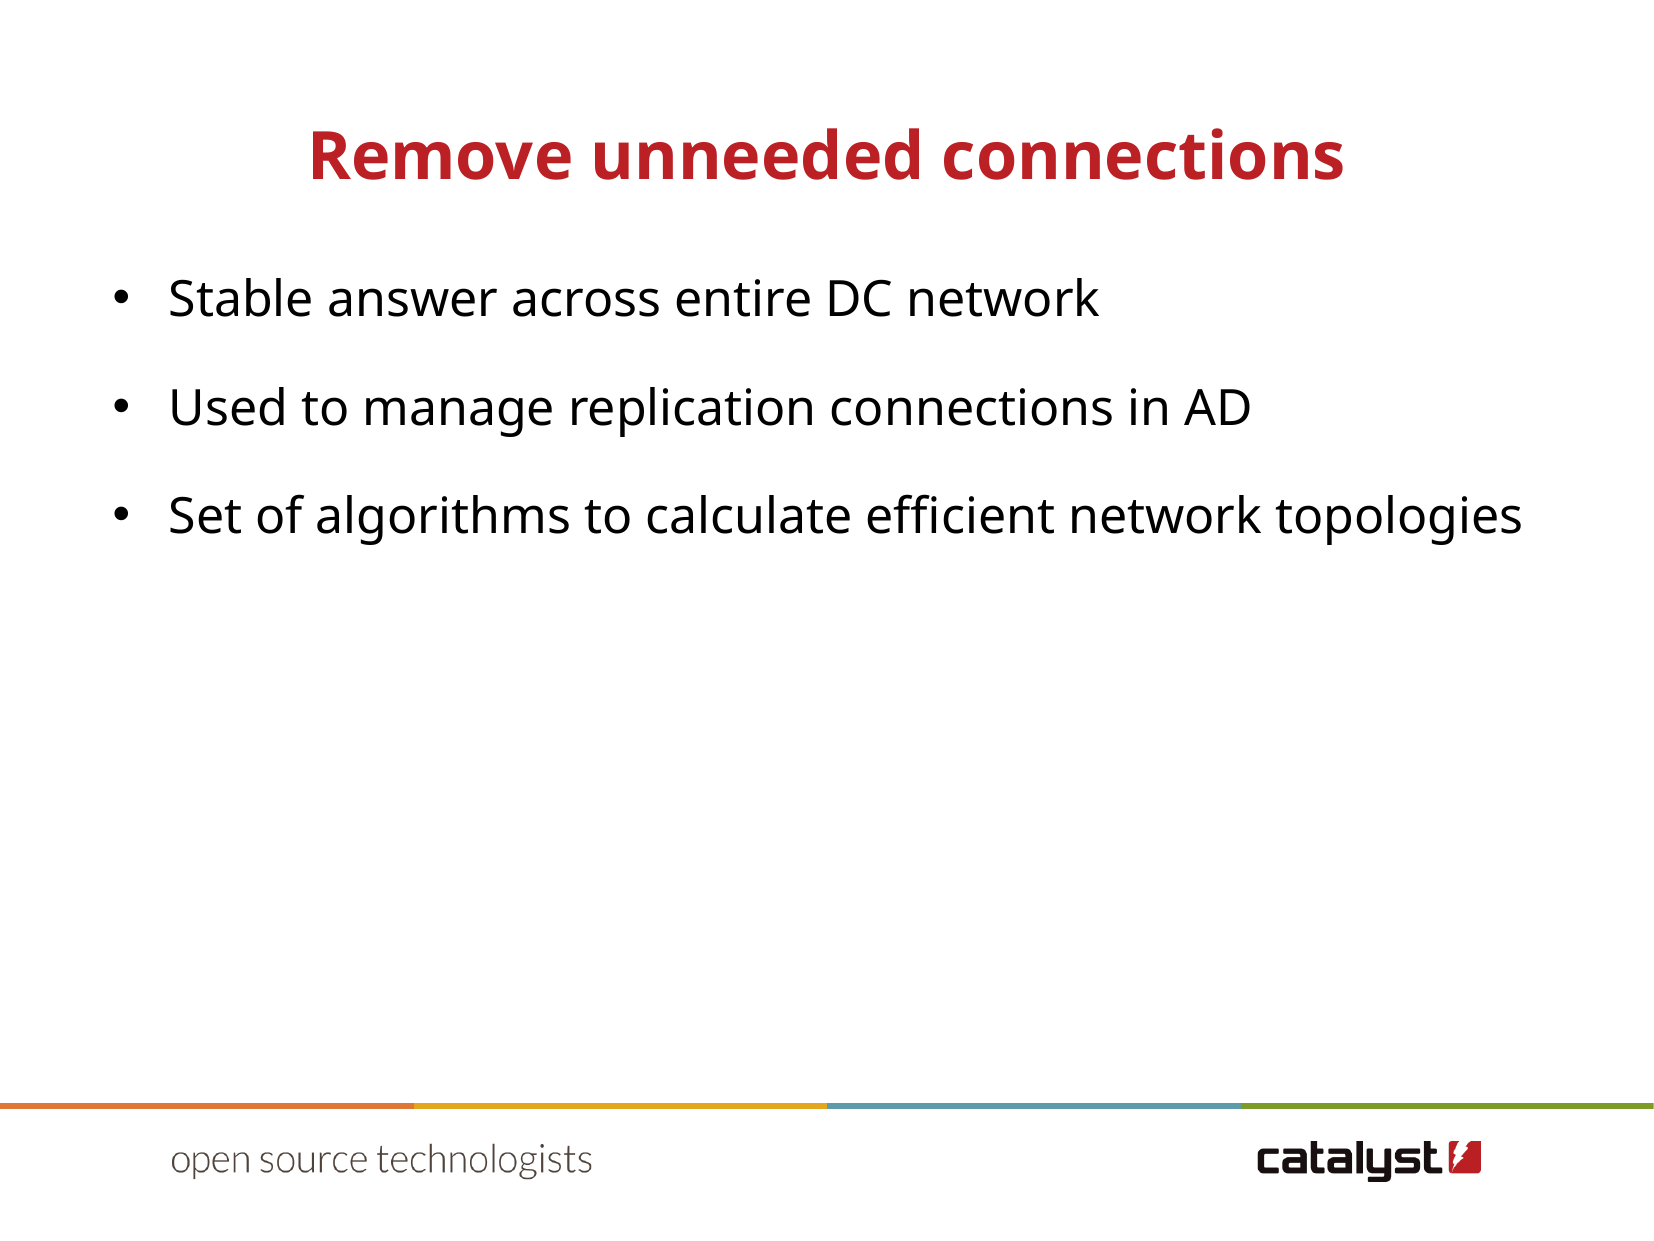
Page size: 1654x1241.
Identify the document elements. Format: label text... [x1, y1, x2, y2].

list Stable answer across entire DC network Used to manage replication connections in AD Set of algorithms to calculate efficient network topologies [112, 236, 1535, 956]
title Remove unneeded connections [82, 49, 1571, 257]
